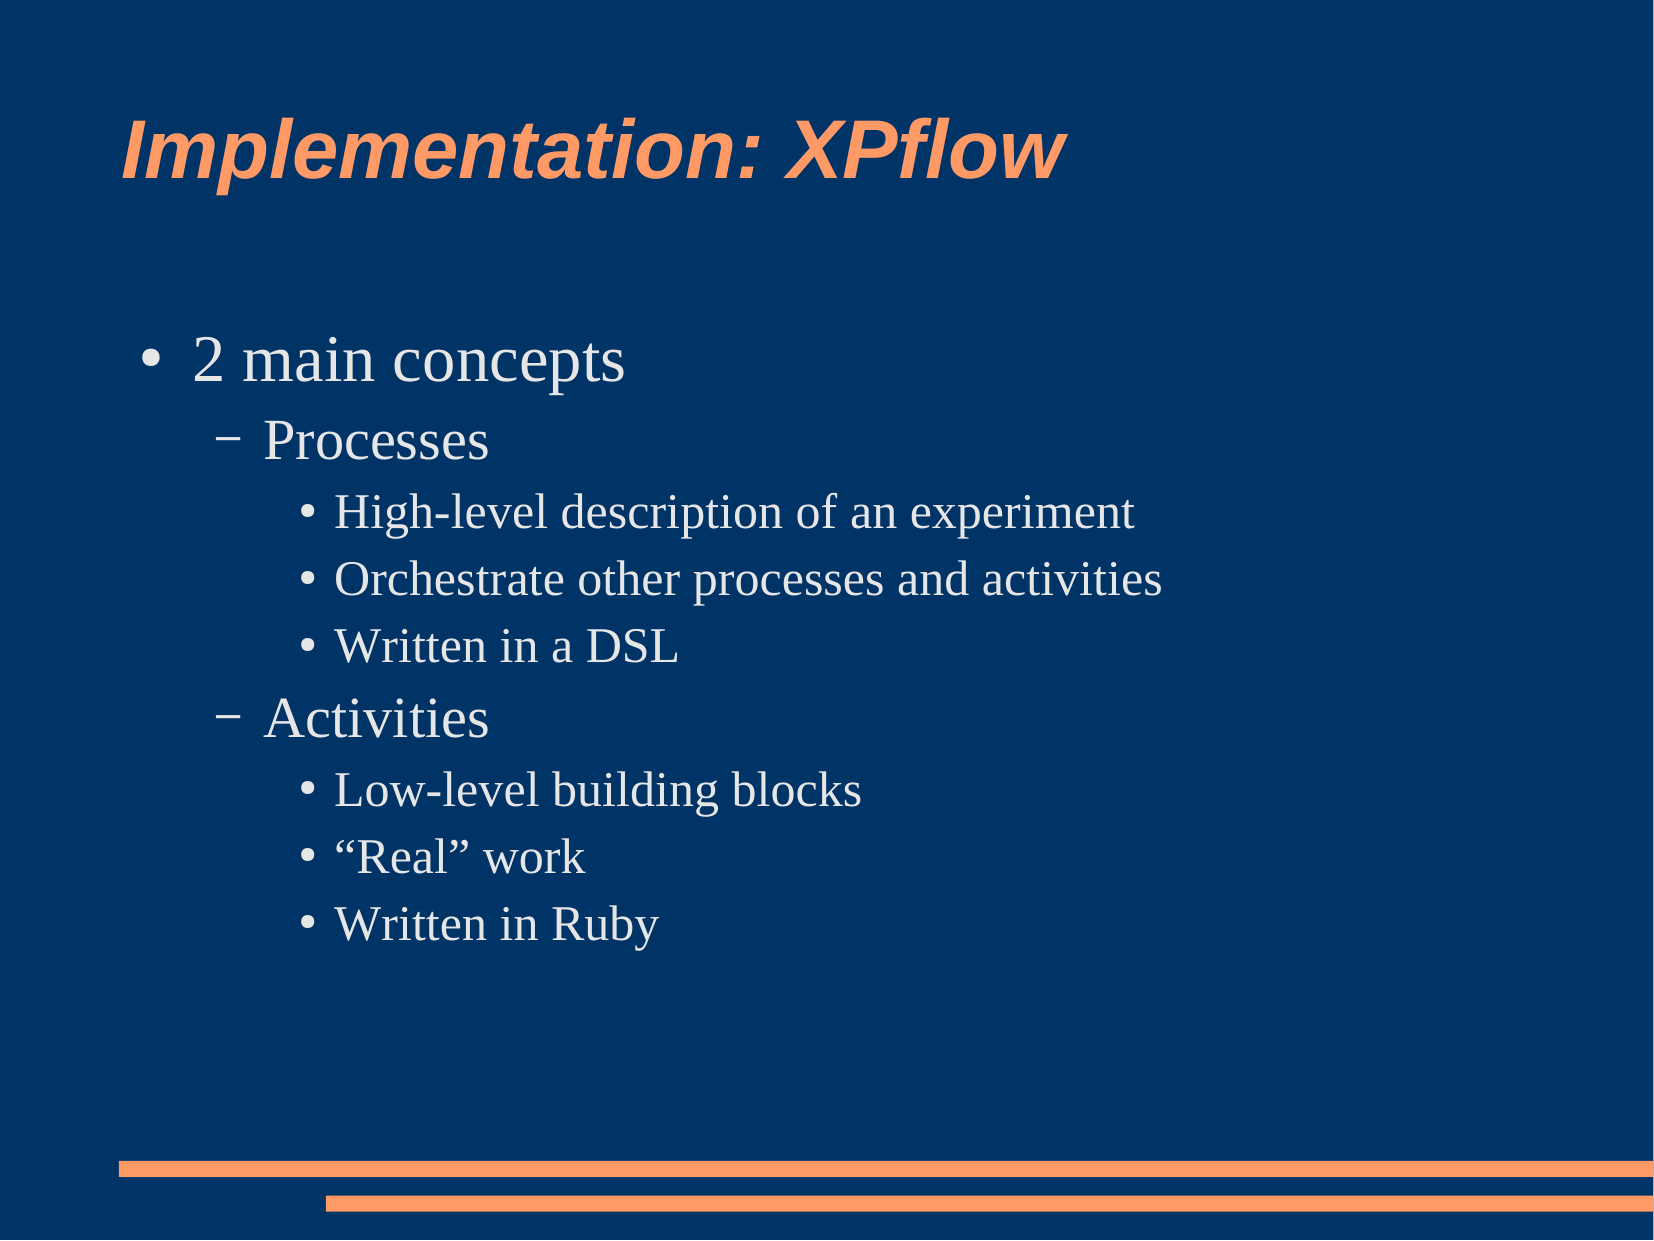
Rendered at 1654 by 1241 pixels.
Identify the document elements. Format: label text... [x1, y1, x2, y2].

title Implementation: XPflow [121, 46, 1534, 254]
list 2 main concepts Processes High-level description of an experiment Orchestrate other processes and activities Written in a DSL Activities Low-level building blocks “Real” work Written in Ruby [121, 322, 1561, 1126]
